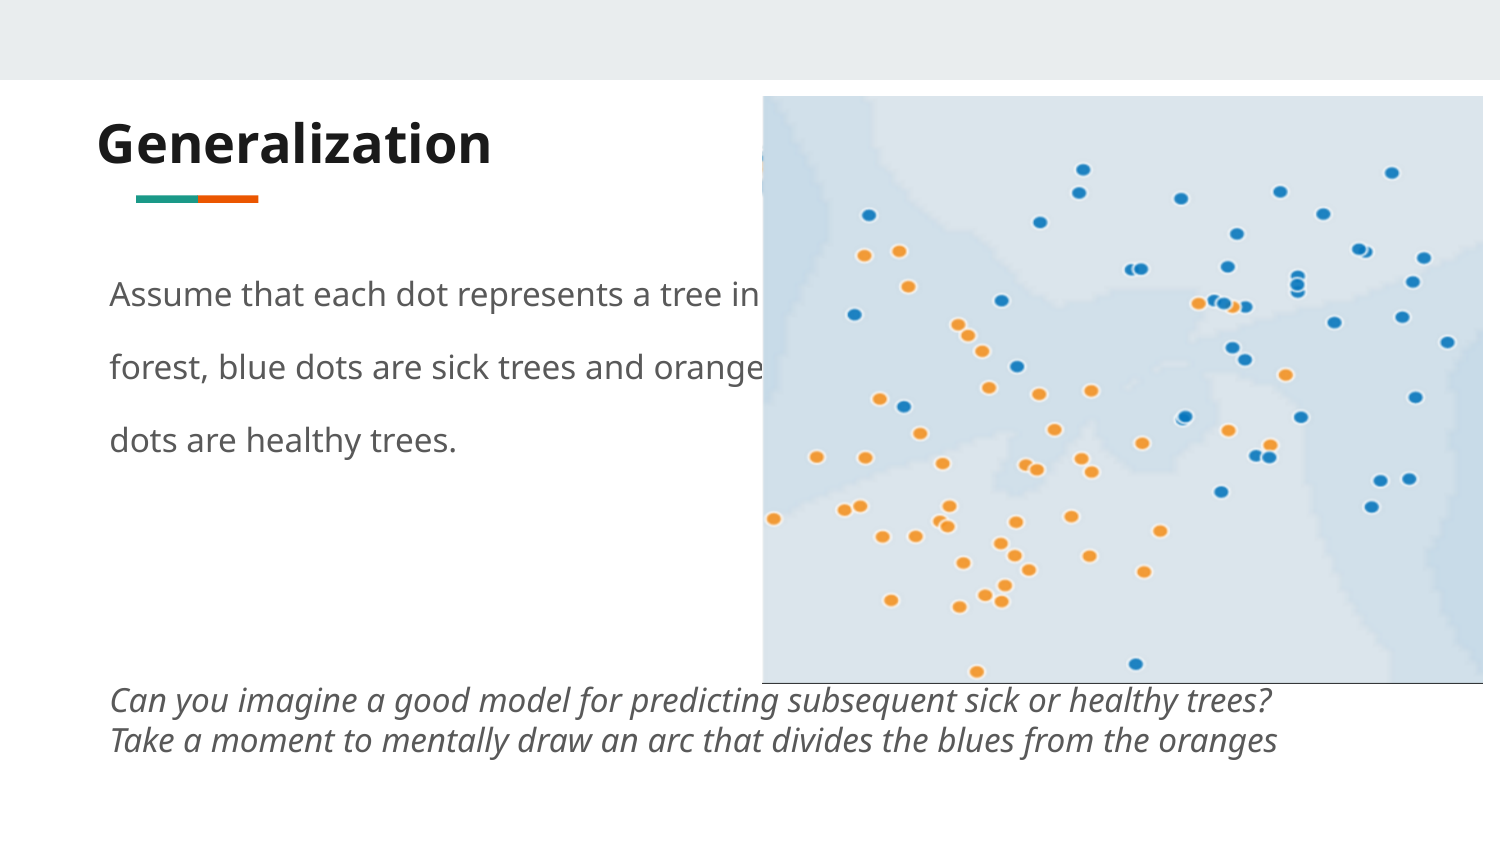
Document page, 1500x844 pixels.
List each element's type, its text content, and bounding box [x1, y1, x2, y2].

picture [762, 96, 1483, 684]
title Generalization [81, 84, 1344, 172]
list Assume that each dot represents a tree in a forest, blue dots are sick trees and orange dots are healthy trees. Can you imagine a good model for predicting subsequent sick or healthy trees? Take a moment to mentally draw an arc that divides the blues from the oranges [94, 257, 762, 629]
